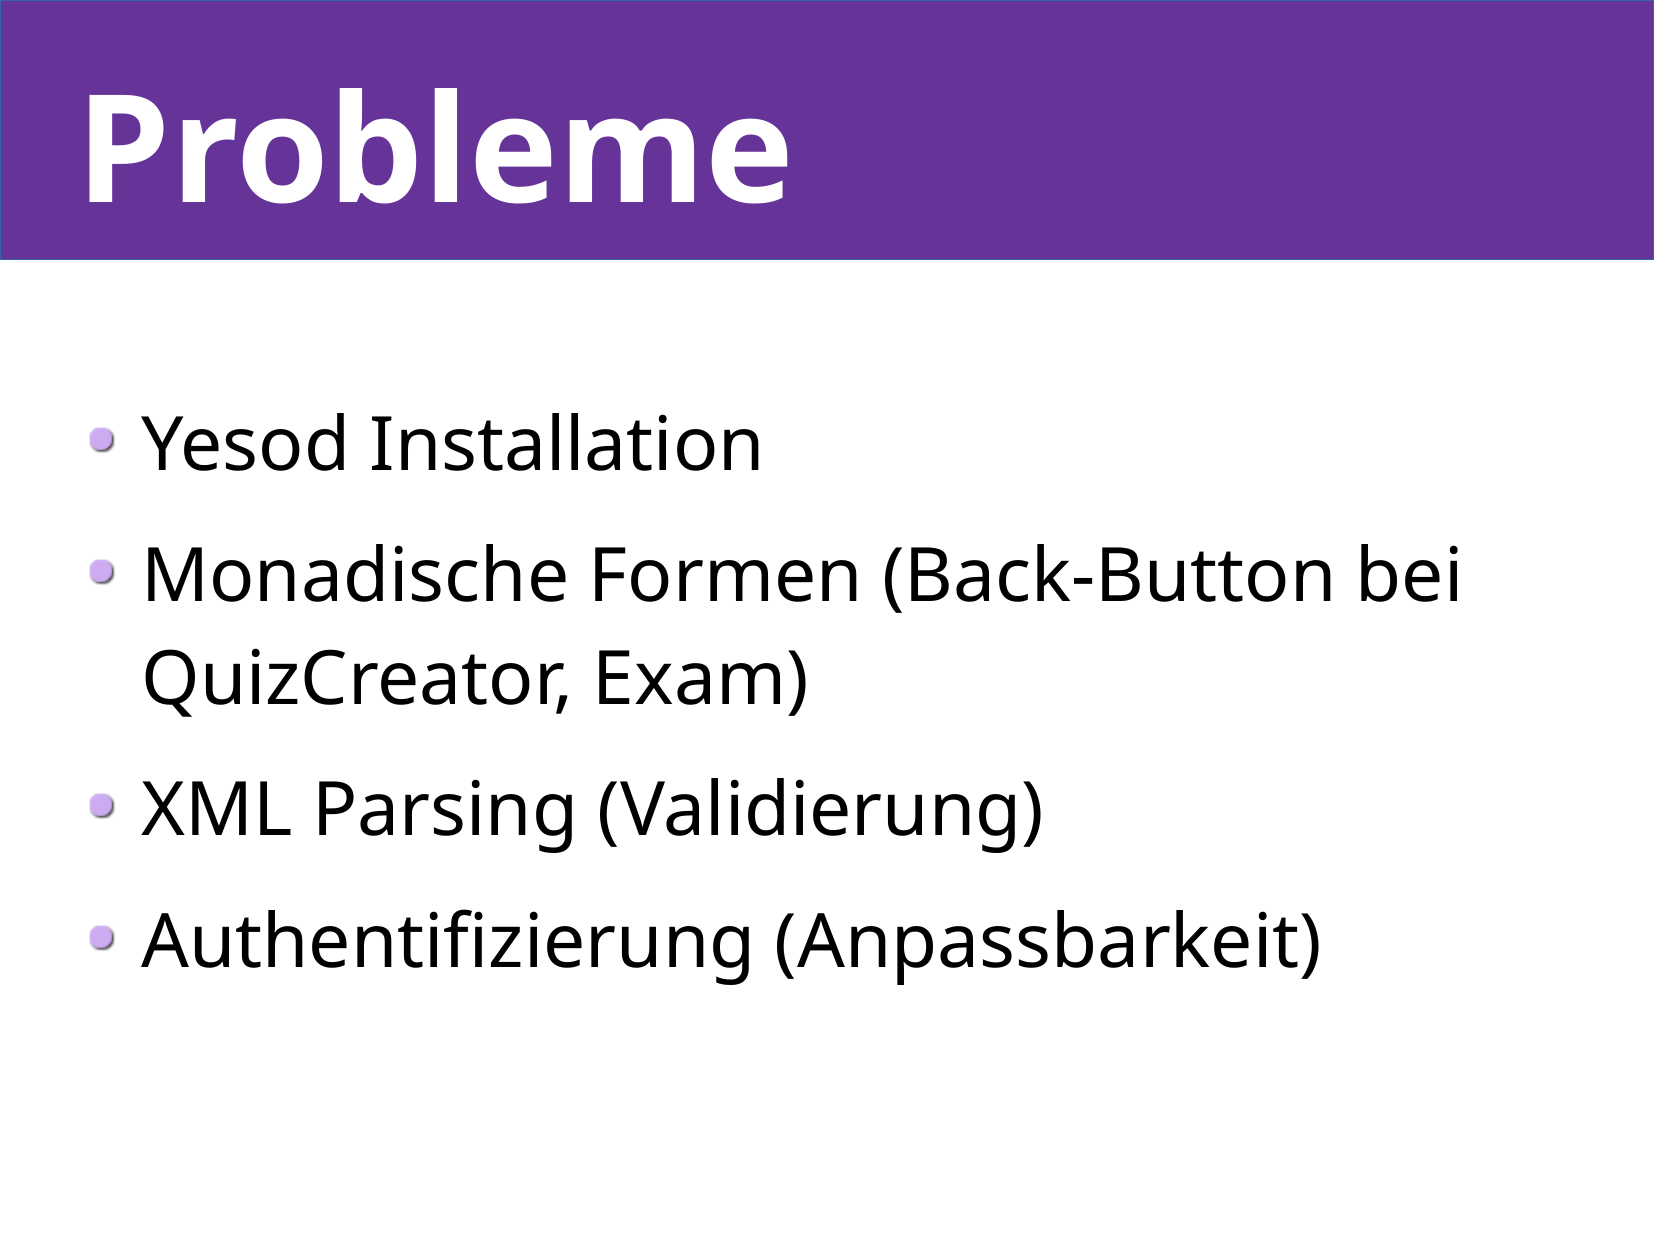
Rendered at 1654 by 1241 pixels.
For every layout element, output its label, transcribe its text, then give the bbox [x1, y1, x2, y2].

text_box [0, 0, 1654, 260]
list Yesod Installation Monadische Formen (Back-Button bei QuizCreator, Exam) XML Parsing (Validierung) Authentifizierung (Anpassbarkeit) [70, 389, 1642, 1241]
title Probleme [76, 40, 1565, 249]
